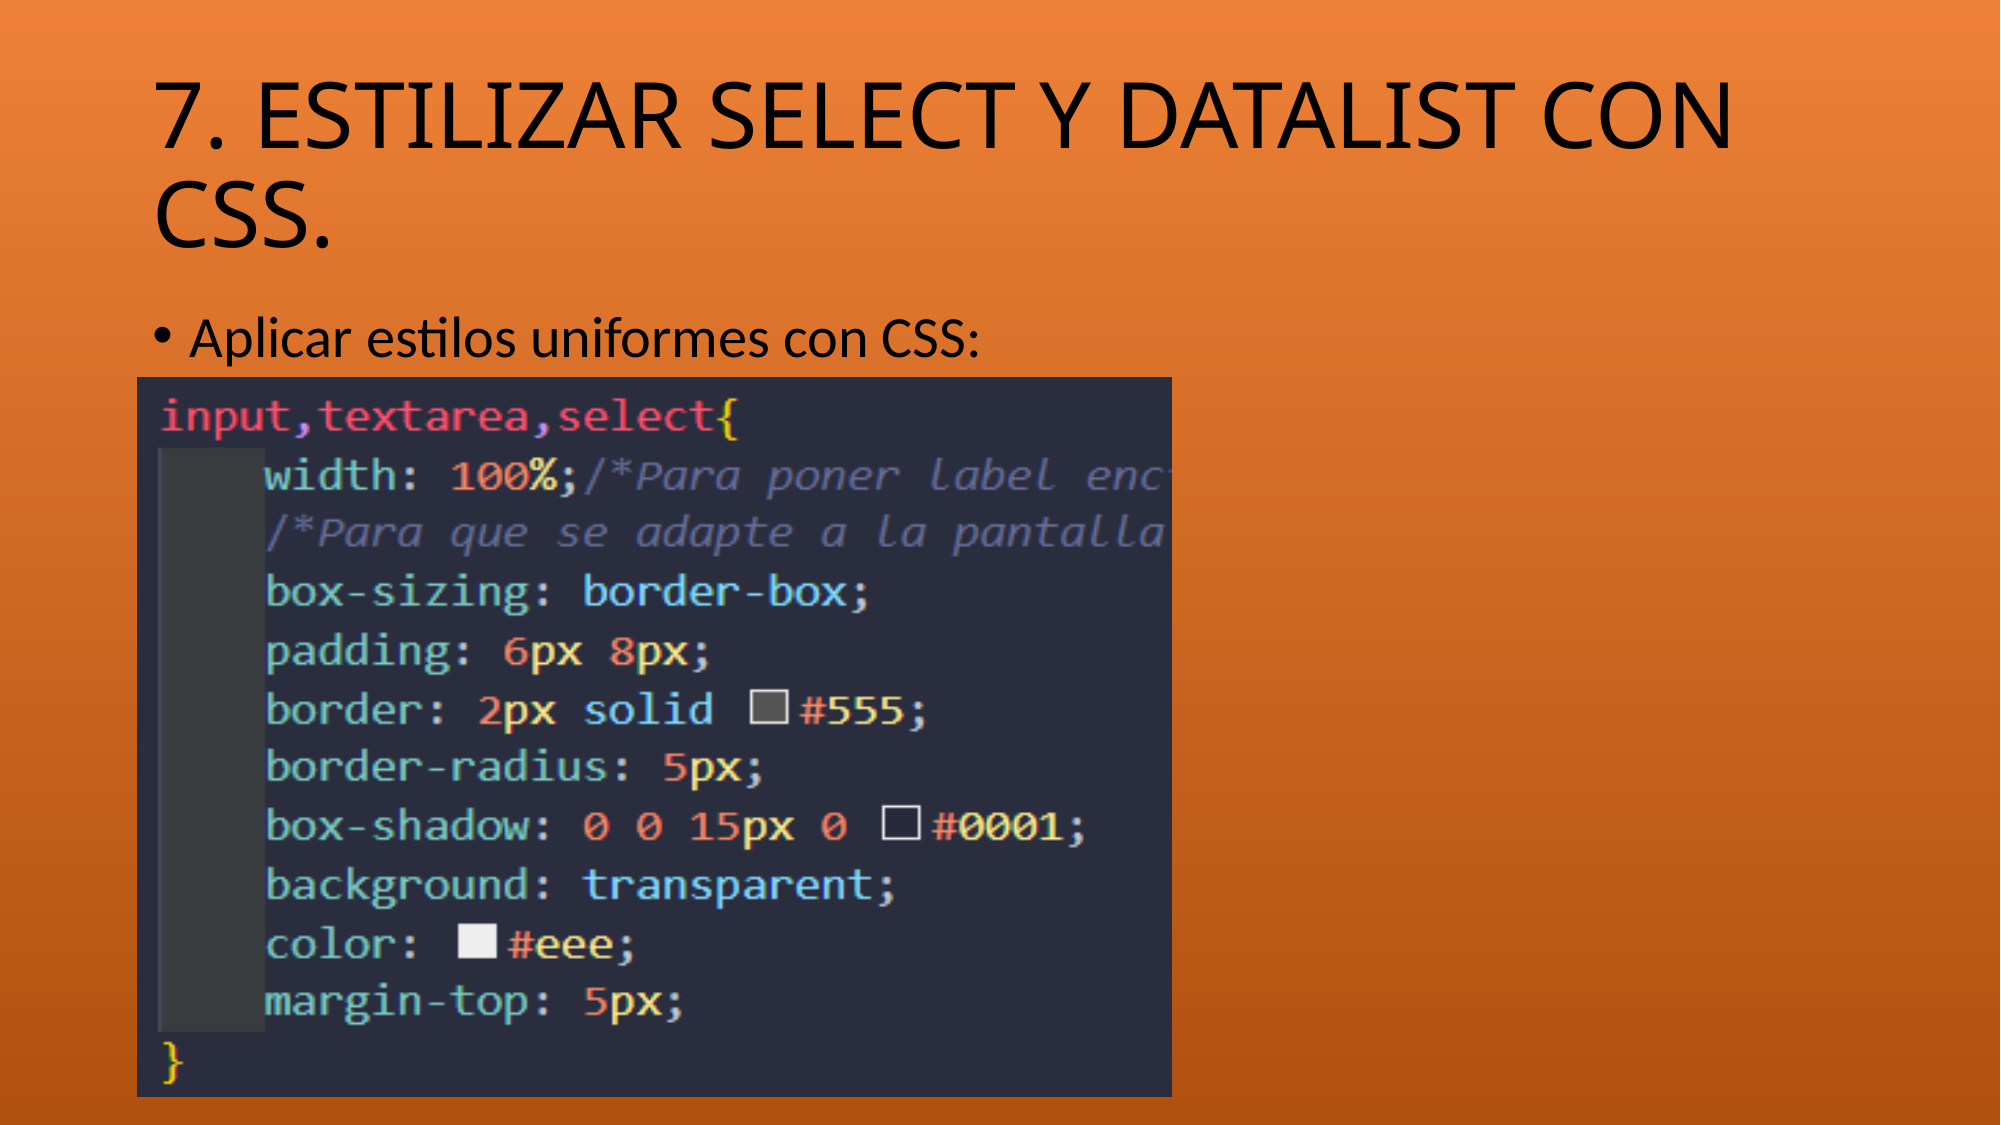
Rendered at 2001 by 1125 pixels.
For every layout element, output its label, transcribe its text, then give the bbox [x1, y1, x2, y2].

list Aplicar estilos uniformes con CSS: [137, 299, 1863, 1014]
picture [137, 377, 1172, 1097]
title 7. ESTILIZAR SELECT Y DATALIST CON CSS. [137, 59, 1863, 278]
